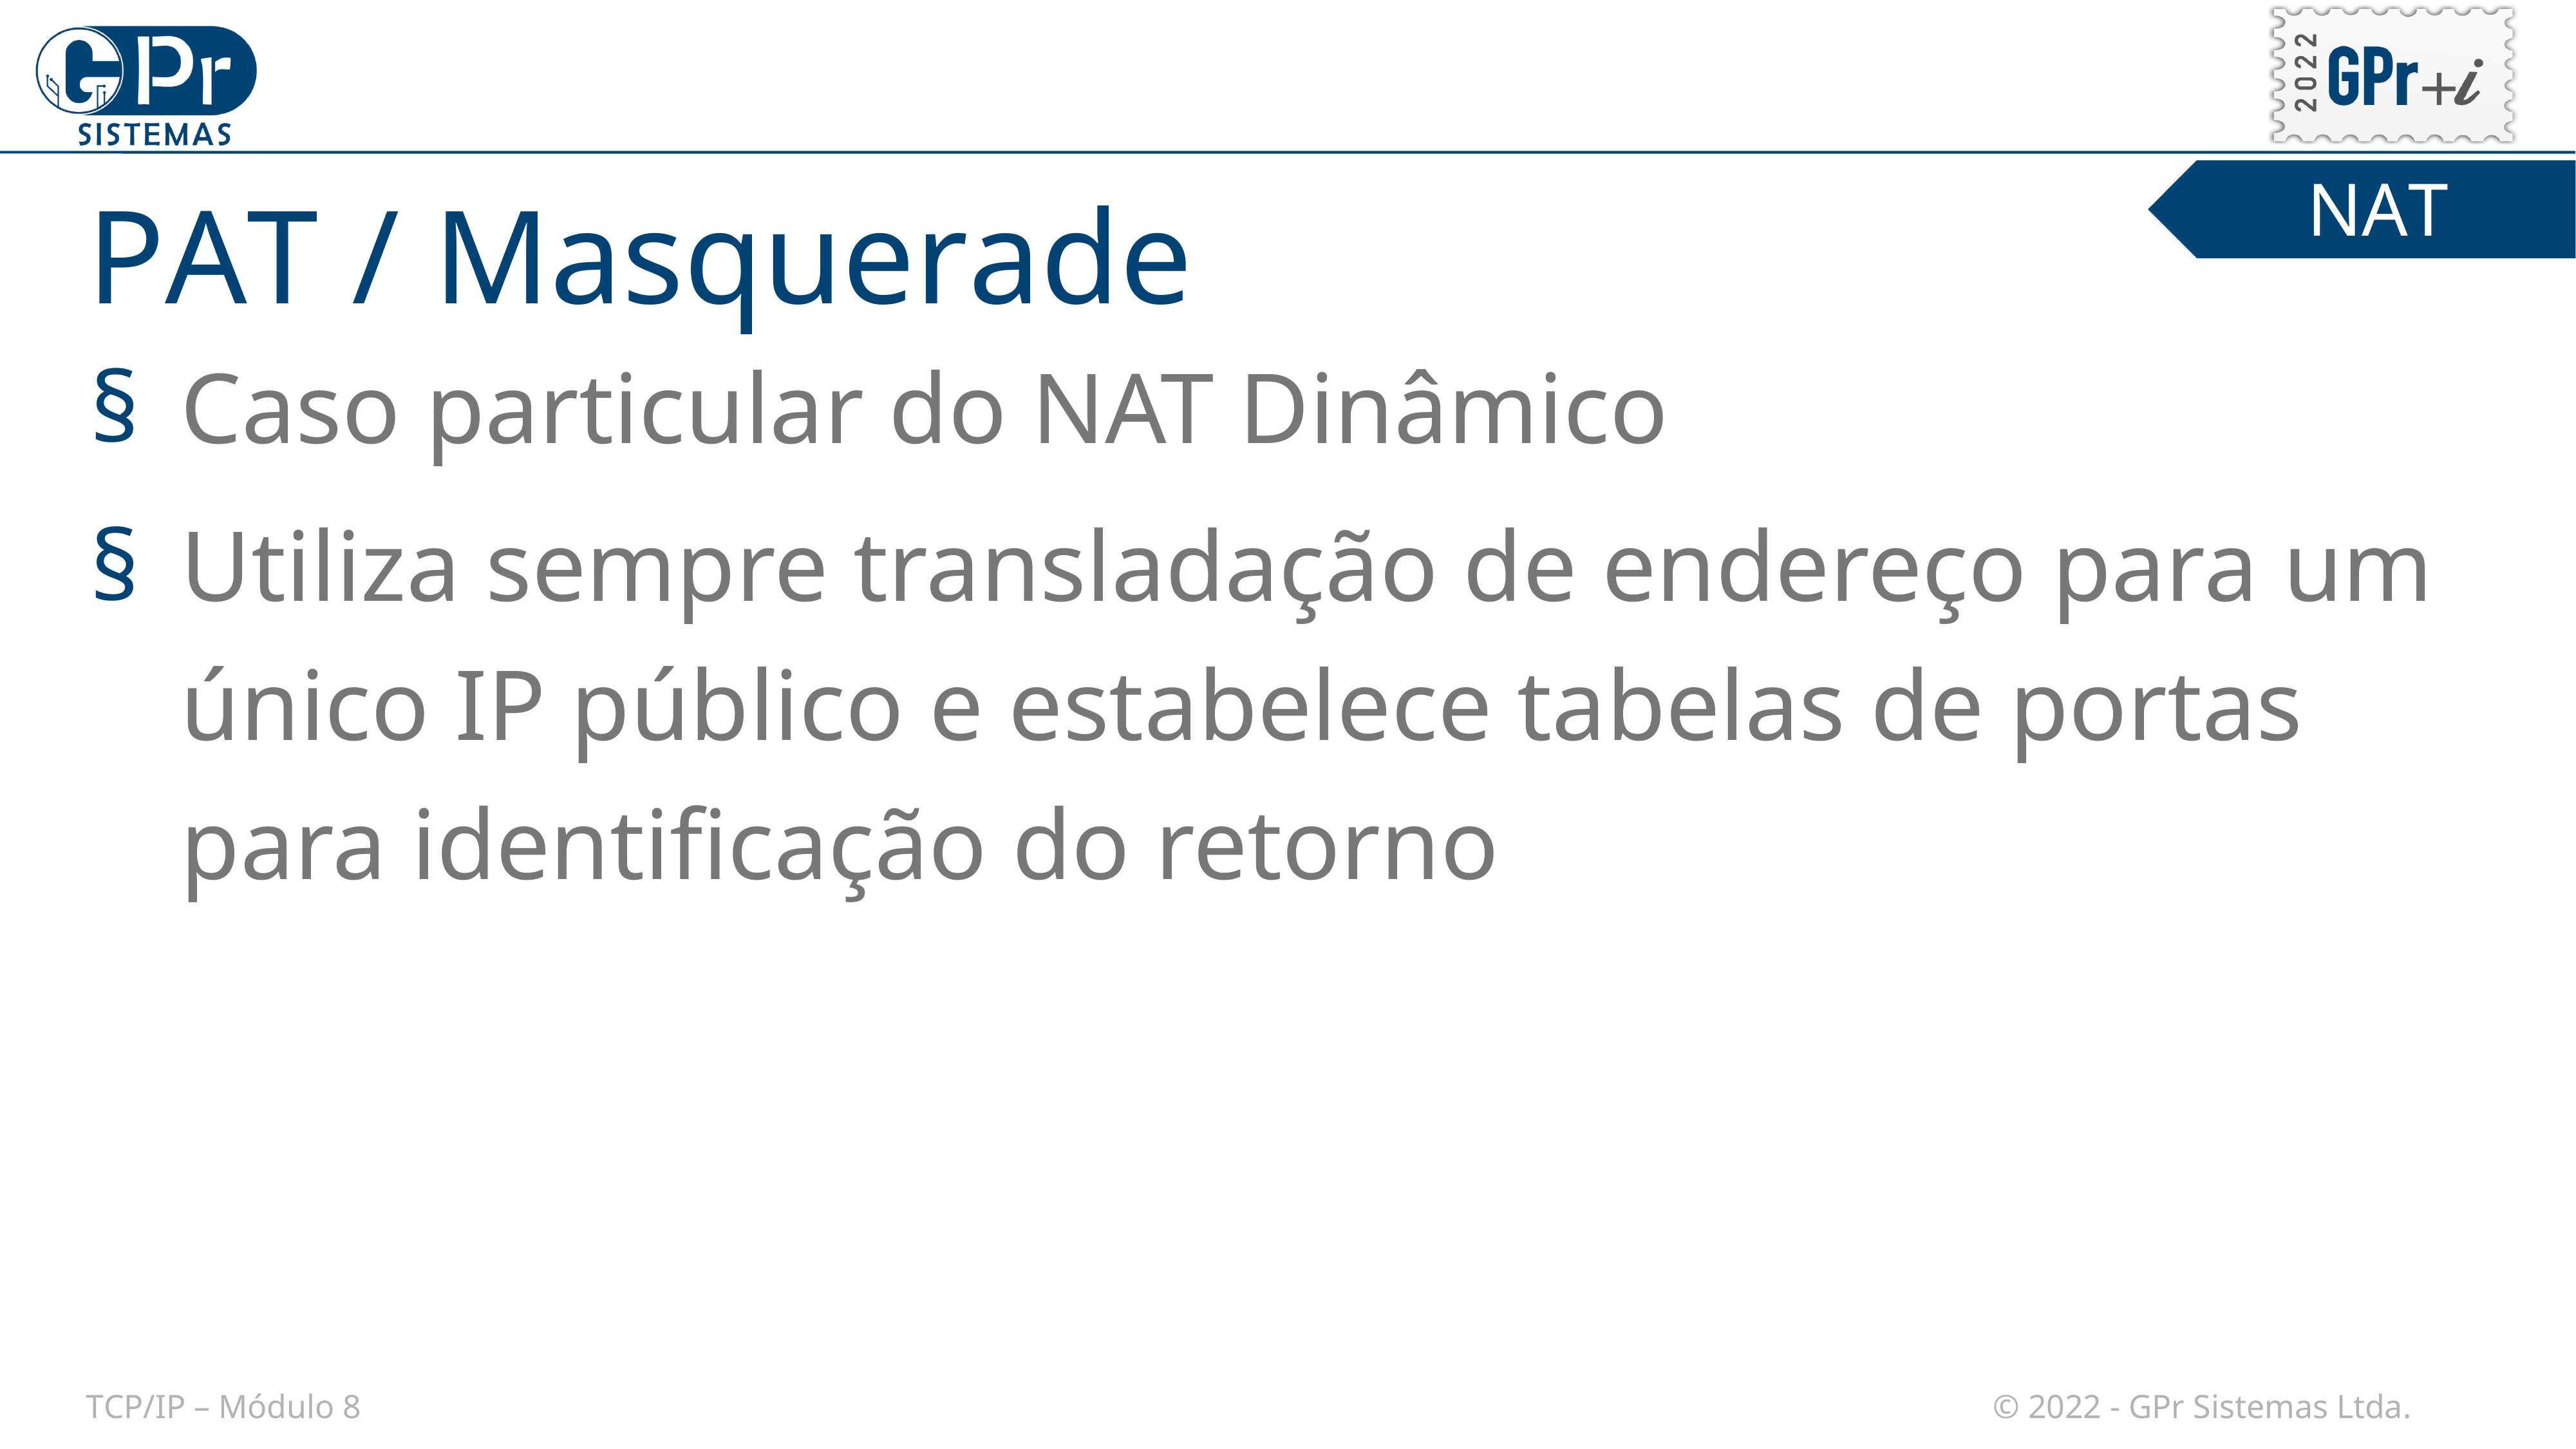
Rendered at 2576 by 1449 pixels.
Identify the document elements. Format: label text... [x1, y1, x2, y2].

picture [34, 26, 257, 147]
text_box [2148, 160, 2576, 258]
list PAT / Masquerade [81, 169, 2496, 343]
picture [2268, 4, 2519, 145]
list Caso particular do NAT Dinâmico Utiliza sempre transladação de endereço para um único IP público e estabelece tabelas de portas para identificação do retorno [80, 319, 2496, 1382]
text_box NAT [2219, 157, 2537, 256]
